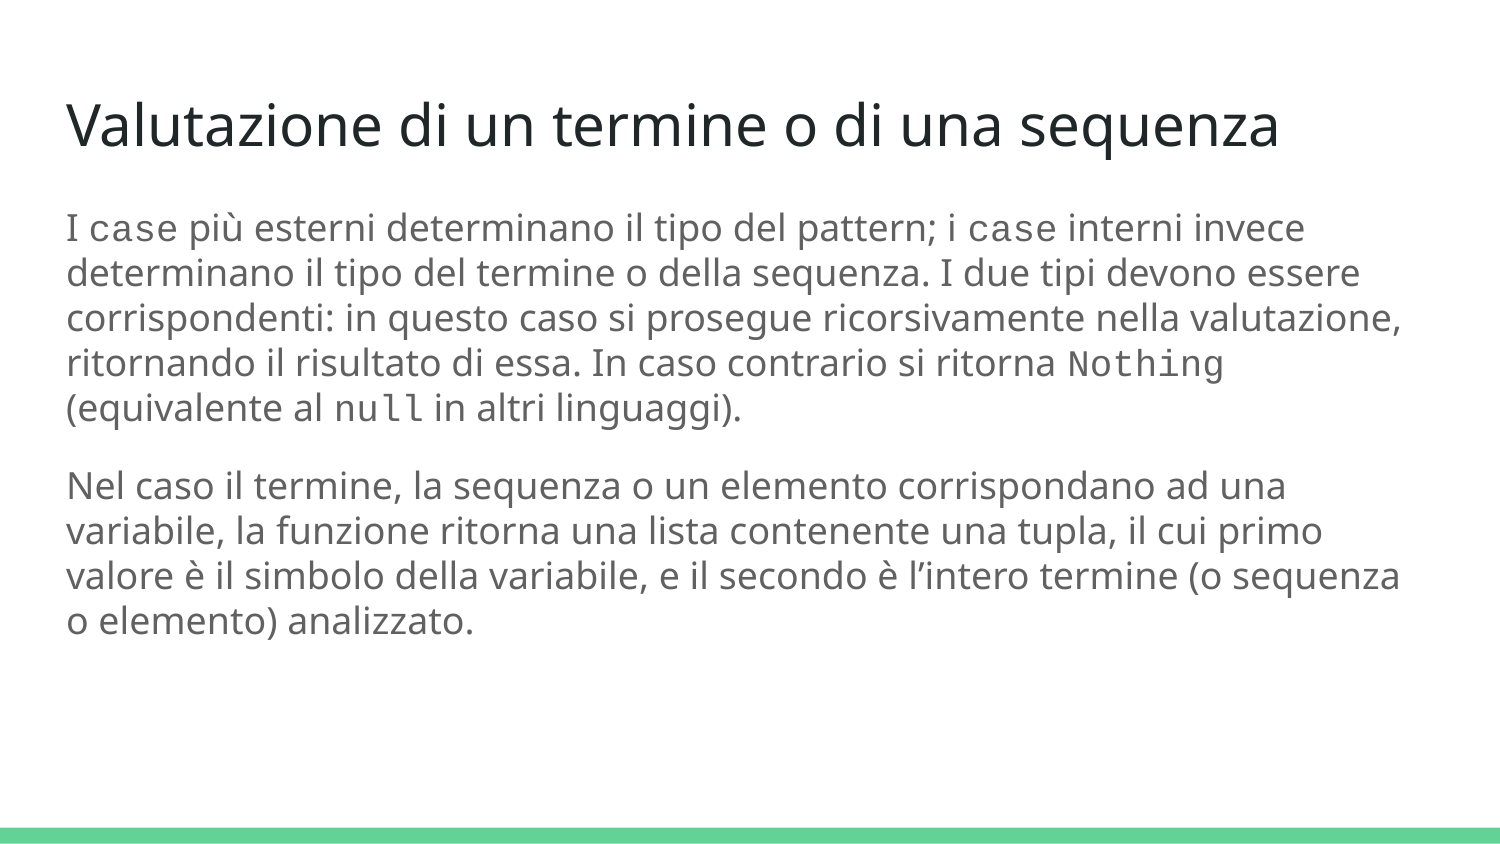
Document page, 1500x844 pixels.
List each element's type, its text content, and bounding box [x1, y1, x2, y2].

title Valutazione di un termine o di una sequenza [51, 72, 1449, 167]
list I case più esterni determinano il tipo del pattern; i case interni invece determinano il tipo del termine o della sequenza. I due tipi devono essere corrispondenti: in questo caso si prosegue ricorsivamente nella valutazione, ritornando il risultato di essa. In caso contrario si ritorna Nothing (equivalente al null in altri linguaggi). Nel caso il termine, la sequenza o un elemento corrispondano ad una variabile, la funzione ritorna una lista contenente una tupla, il cui primo valore è il simbolo della variabile, e il secondo è l’intero termine (o sequenza o elemento) analizzato. [51, 189, 1449, 750]
